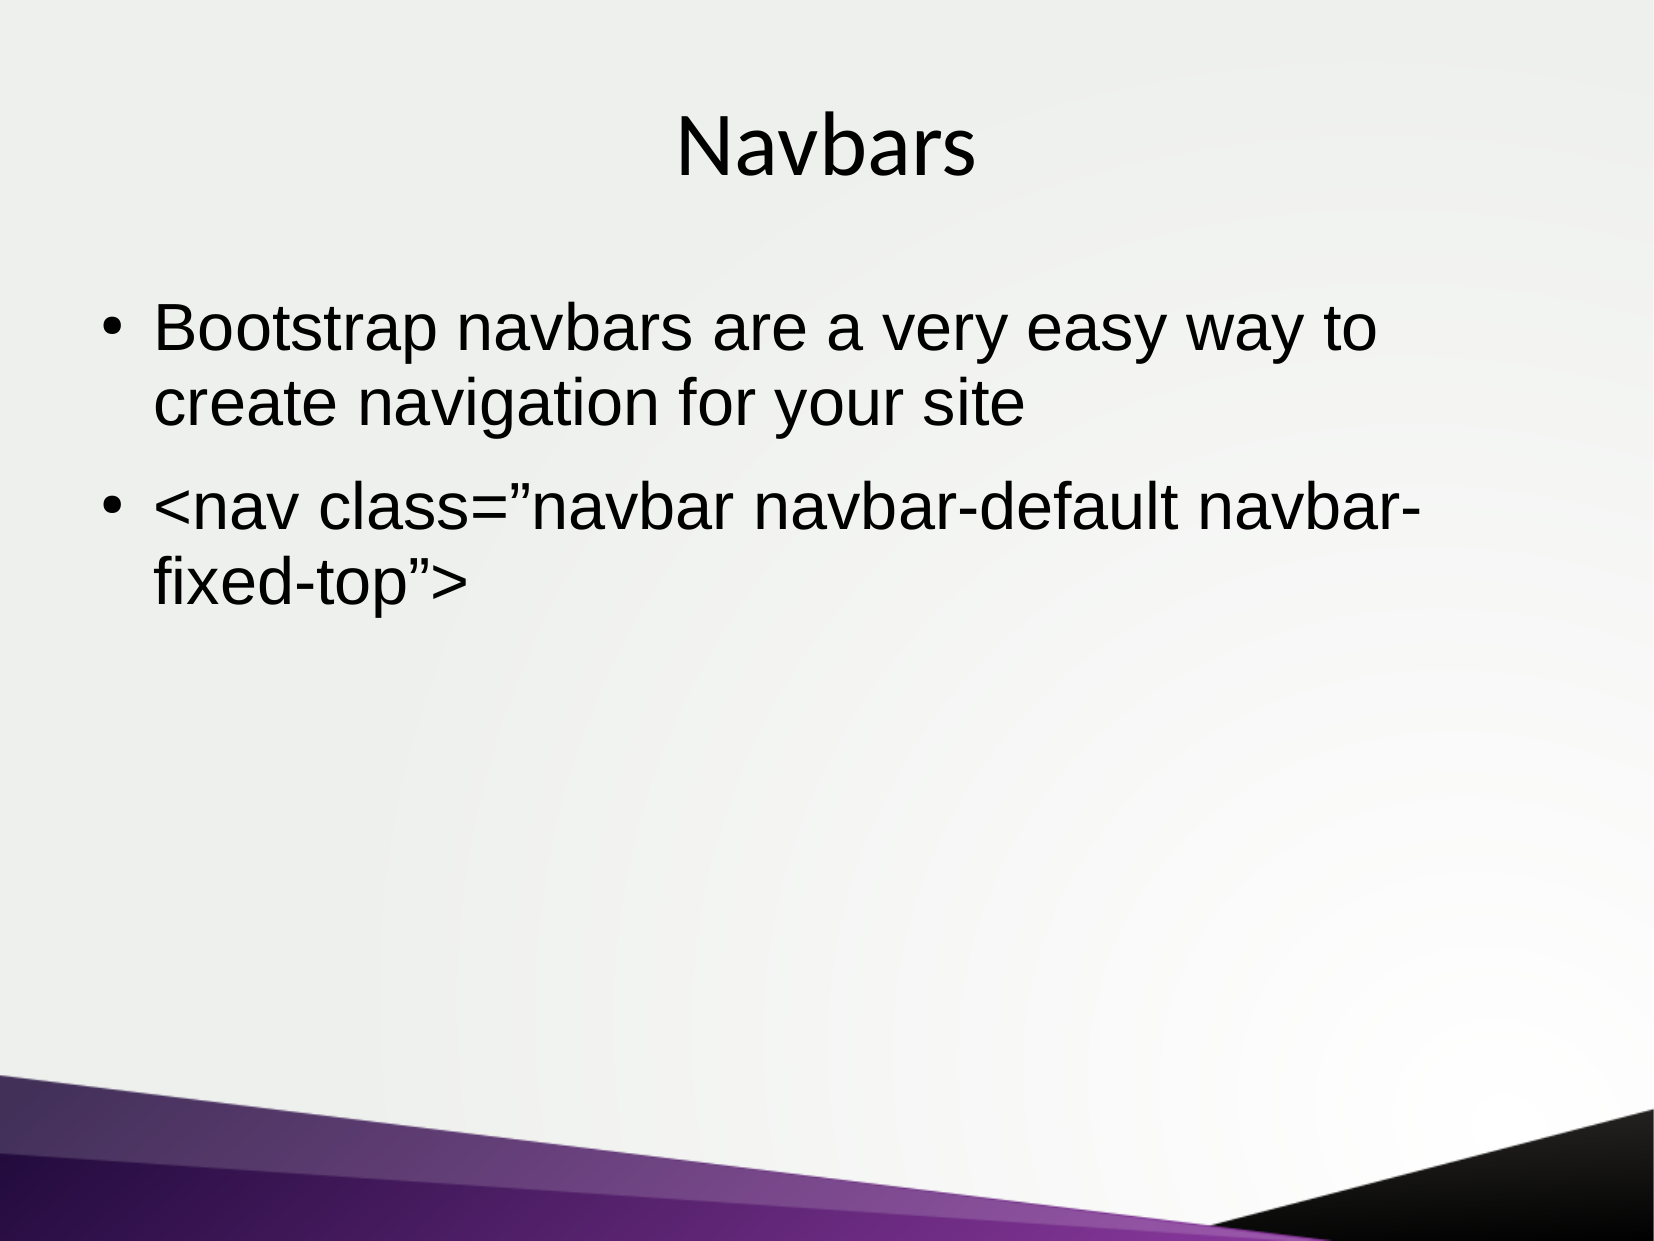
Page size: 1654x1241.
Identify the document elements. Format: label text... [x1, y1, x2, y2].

picture [0, 0, 1654, 1241]
list Bootstrap navbars are a very easy way to create navigation for your site <nav class=”navbar navbar-default navbar-fixed-top”> [82, 290, 1571, 1010]
title Navbars [82, 49, 1571, 257]
